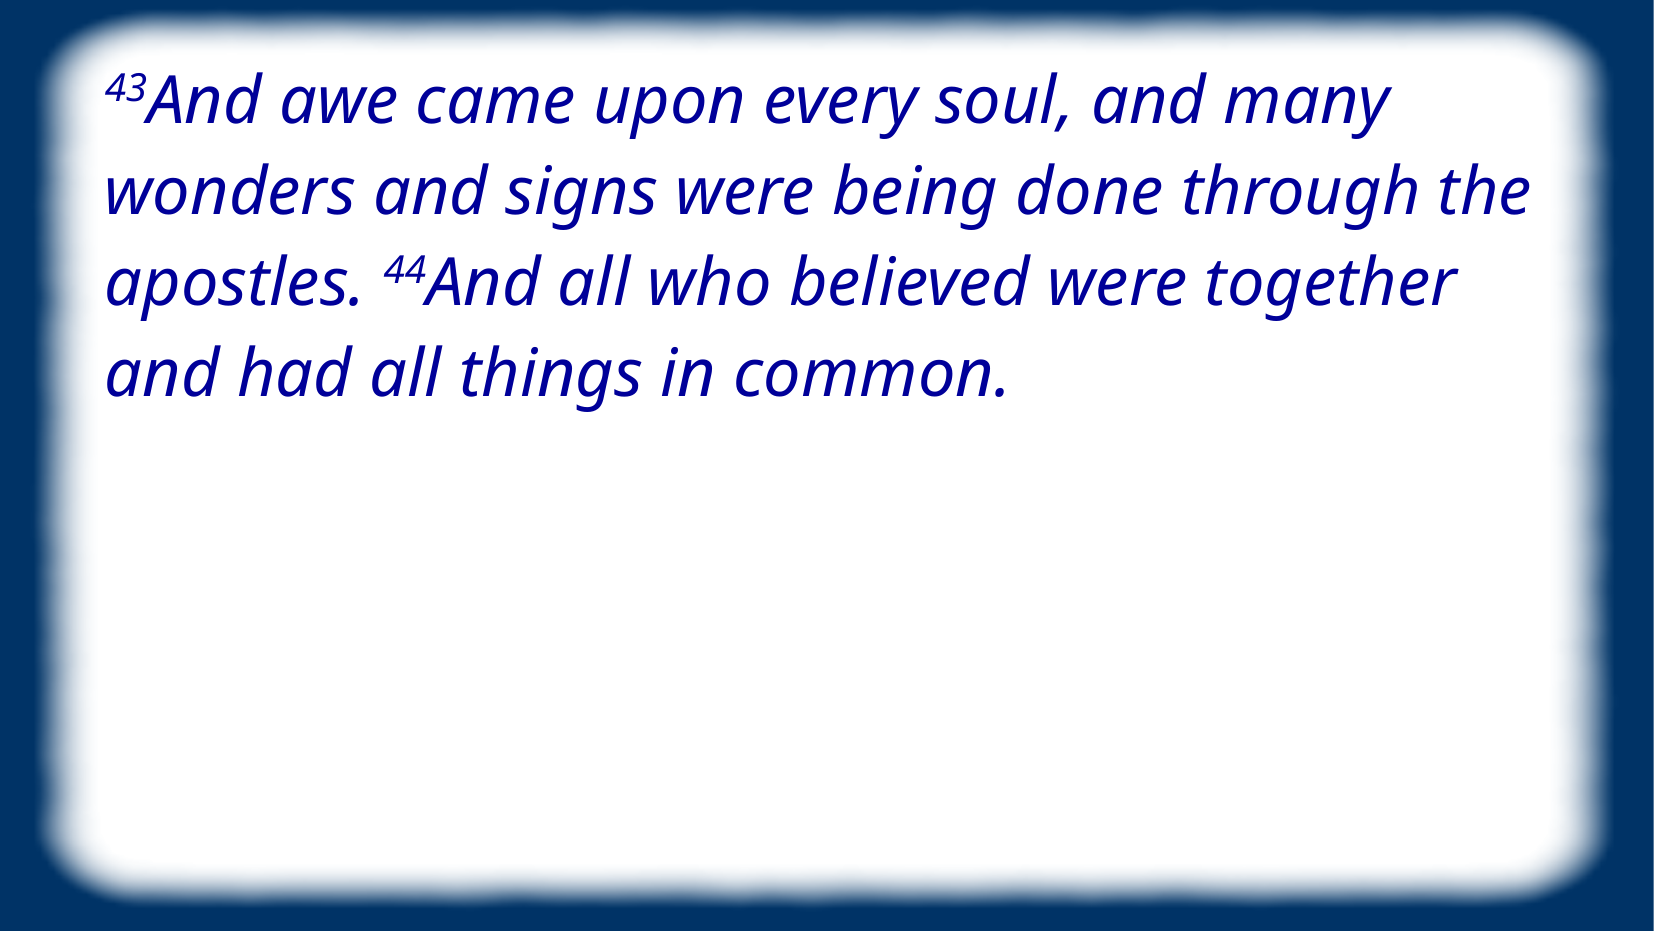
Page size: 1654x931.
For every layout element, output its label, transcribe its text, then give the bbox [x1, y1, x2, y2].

text_box 43And awe came upon every soul, and many wonders and signs were being done through the apostles. 44And all who believed were together and had all things in common. [90, 45, 1561, 415]
picture [0, 0, 1654, 931]
